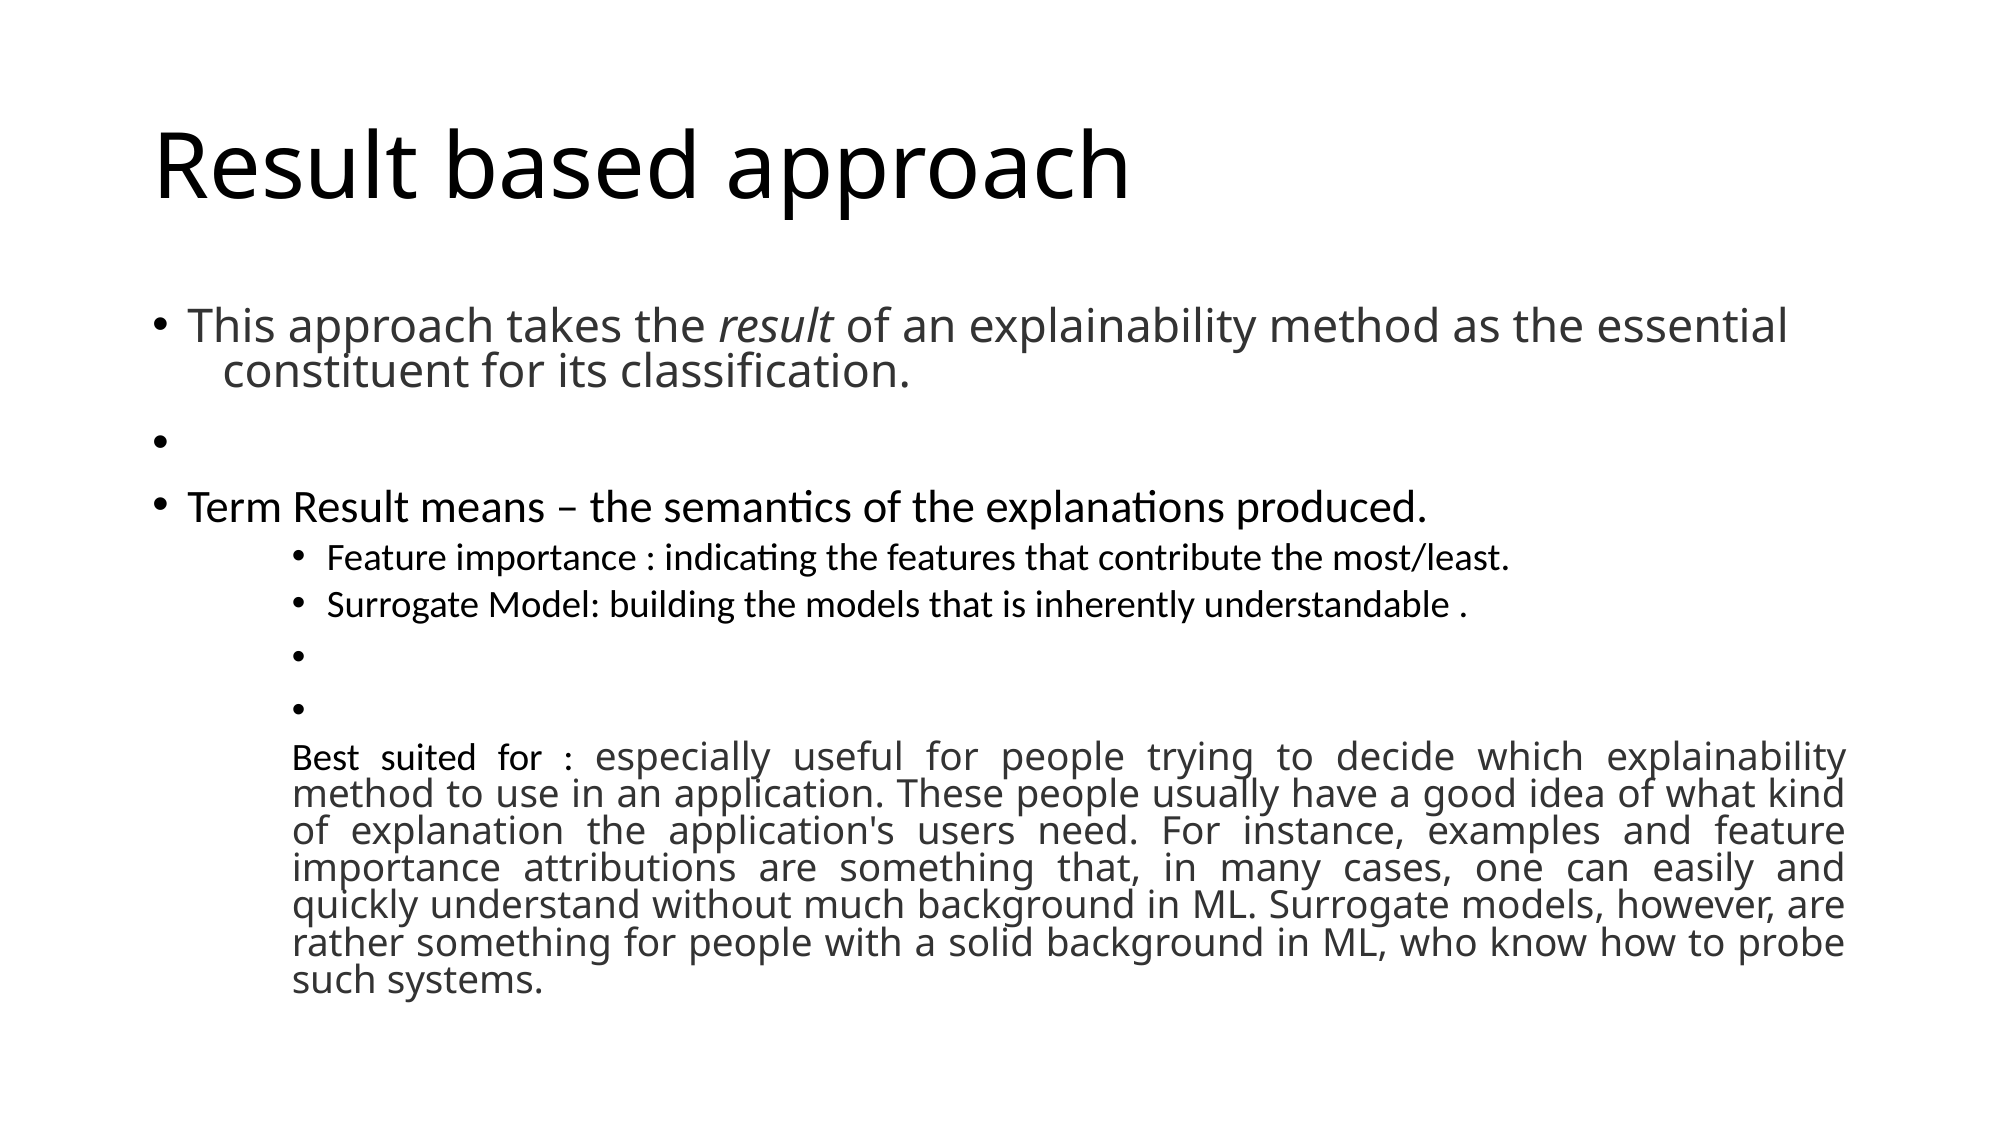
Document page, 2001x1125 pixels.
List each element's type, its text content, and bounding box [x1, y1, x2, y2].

title Result based approach [137, 59, 1863, 278]
list This approach takes the result of an explainability method as the essential constituent for its classification. Term Result means – the semantics of the explanations produced. Feature importance : indicating the features that contribute the most/least. Surrogate Model: building the models that is inherently understandable . Best suited for : especially useful for people trying to decide which explainability method to use in an application. These people usually have a good idea of what kind of explanation the application's users need. For instance, examples and feature importance attributions are something that, in many cases, one can easily and quickly understand without much background in ML. Surrogate models, however, are rather something for people with a solid background in ML, who know how to probe such systems. [137, 299, 1863, 1014]
